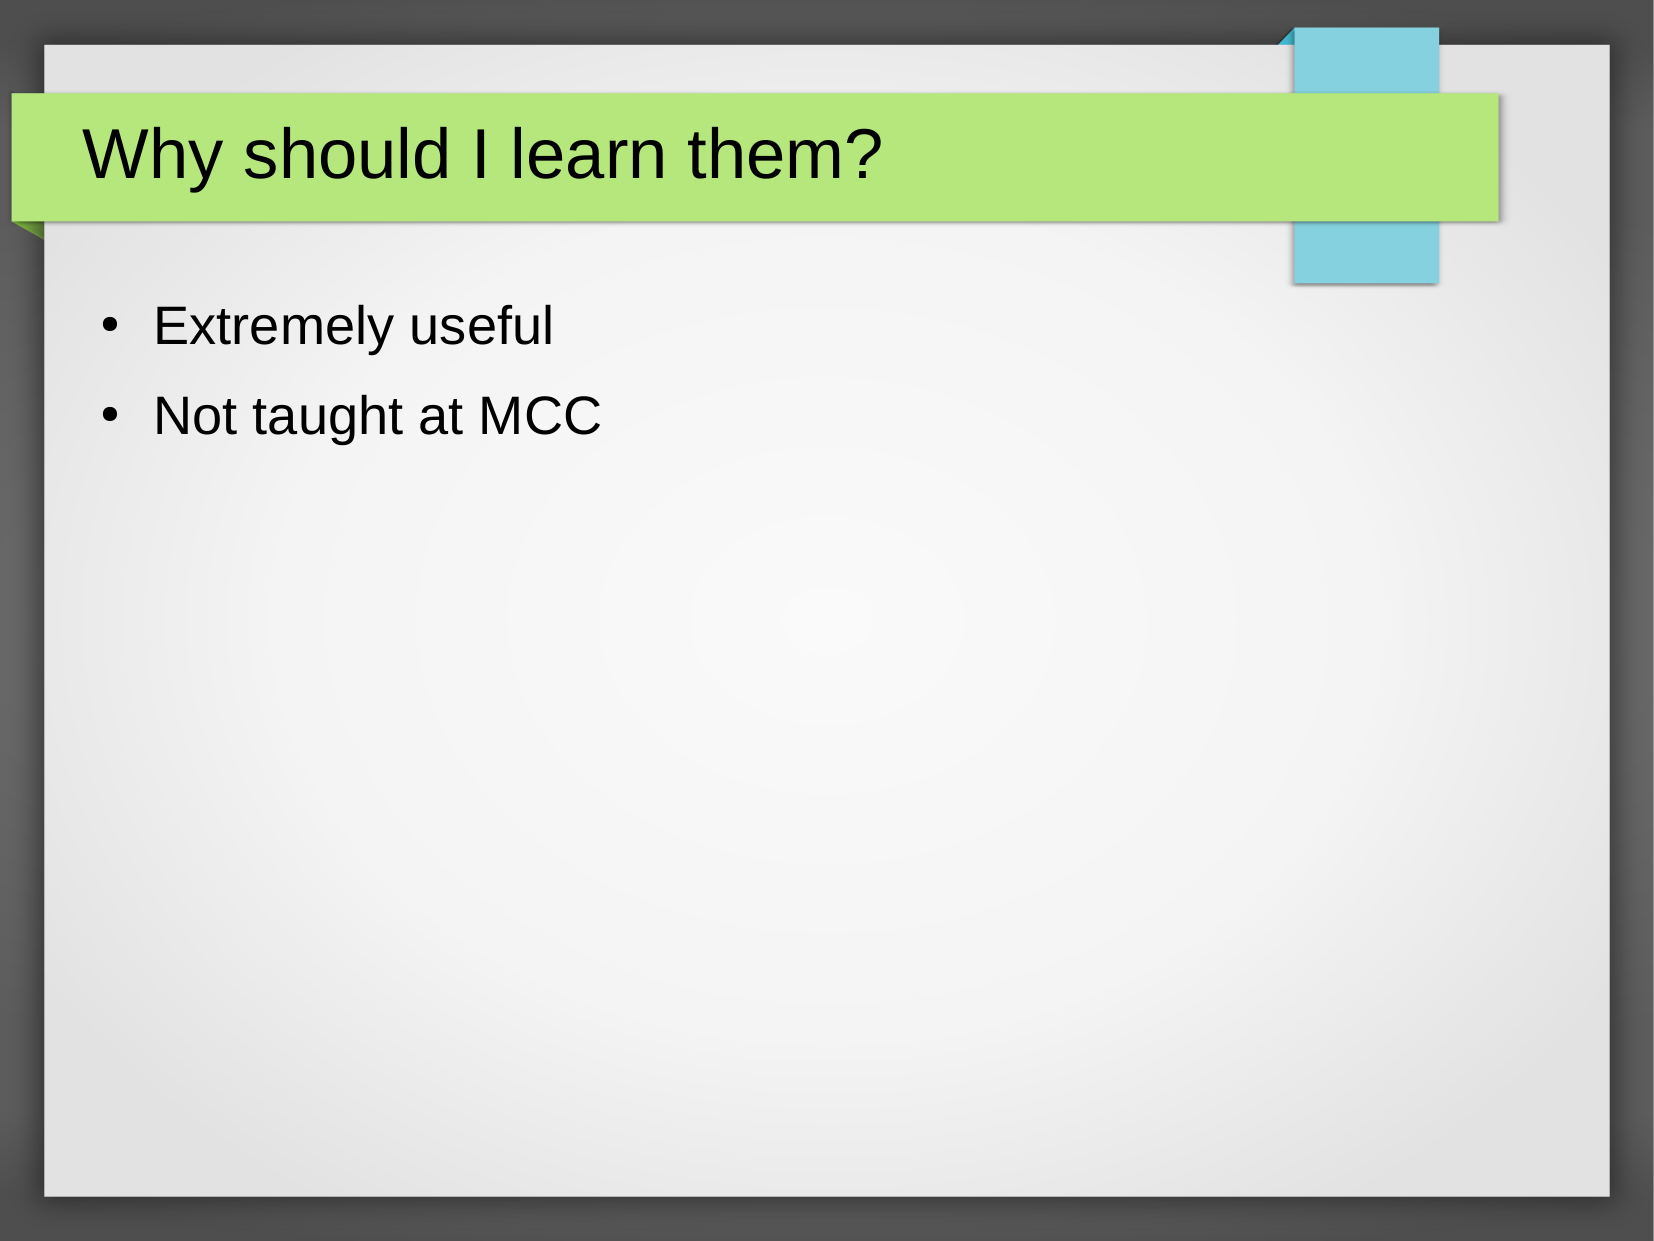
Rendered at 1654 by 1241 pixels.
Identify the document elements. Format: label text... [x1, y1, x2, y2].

title Why should I learn them? [82, 94, 1264, 213]
list Extremely useful Not taught at MCC [82, 295, 1571, 1015]
picture [0, 0, 1654, 1241]
